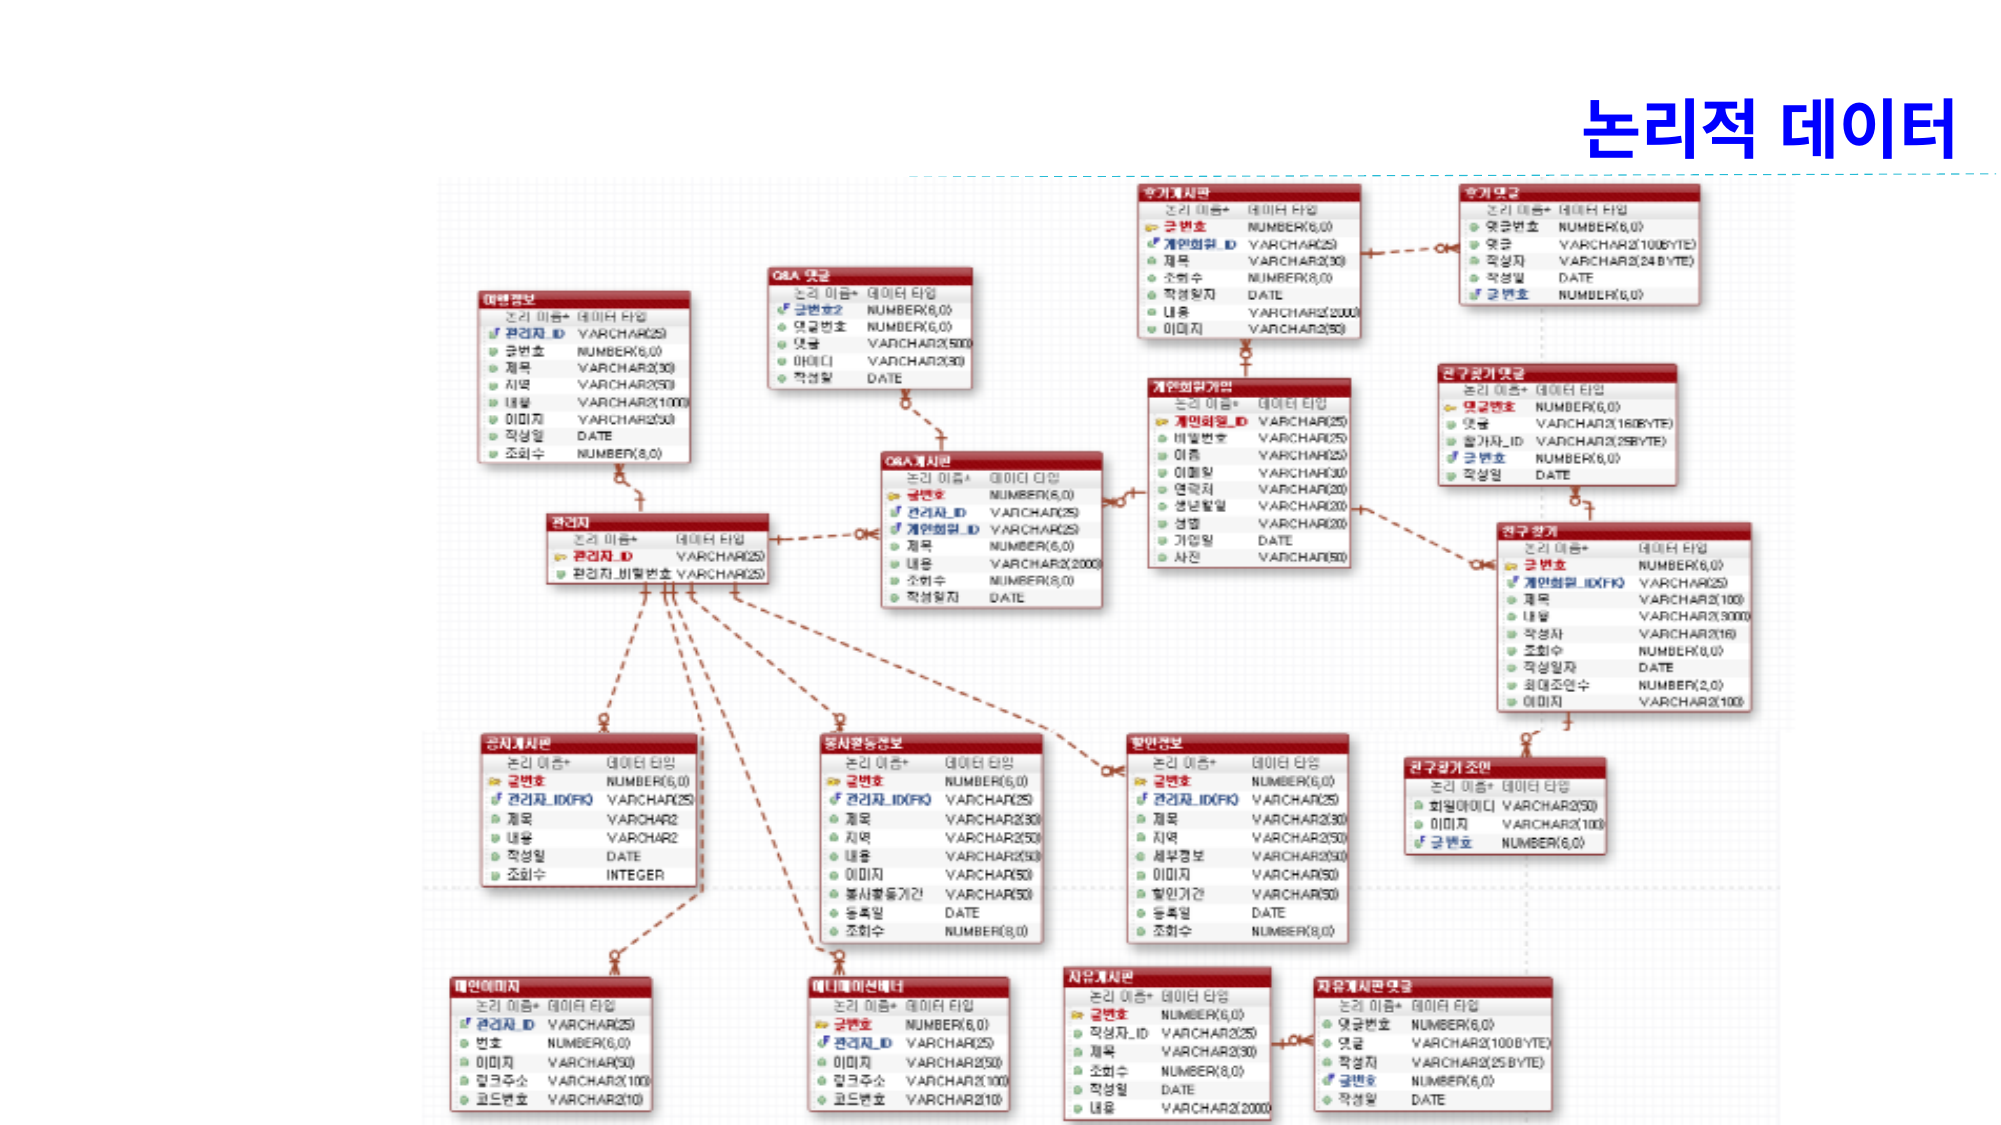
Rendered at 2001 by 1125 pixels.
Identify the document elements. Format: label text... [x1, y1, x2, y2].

text_box 논리적 데이터 [1566, 33, 1975, 184]
picture [366, 177, 1808, 1125]
